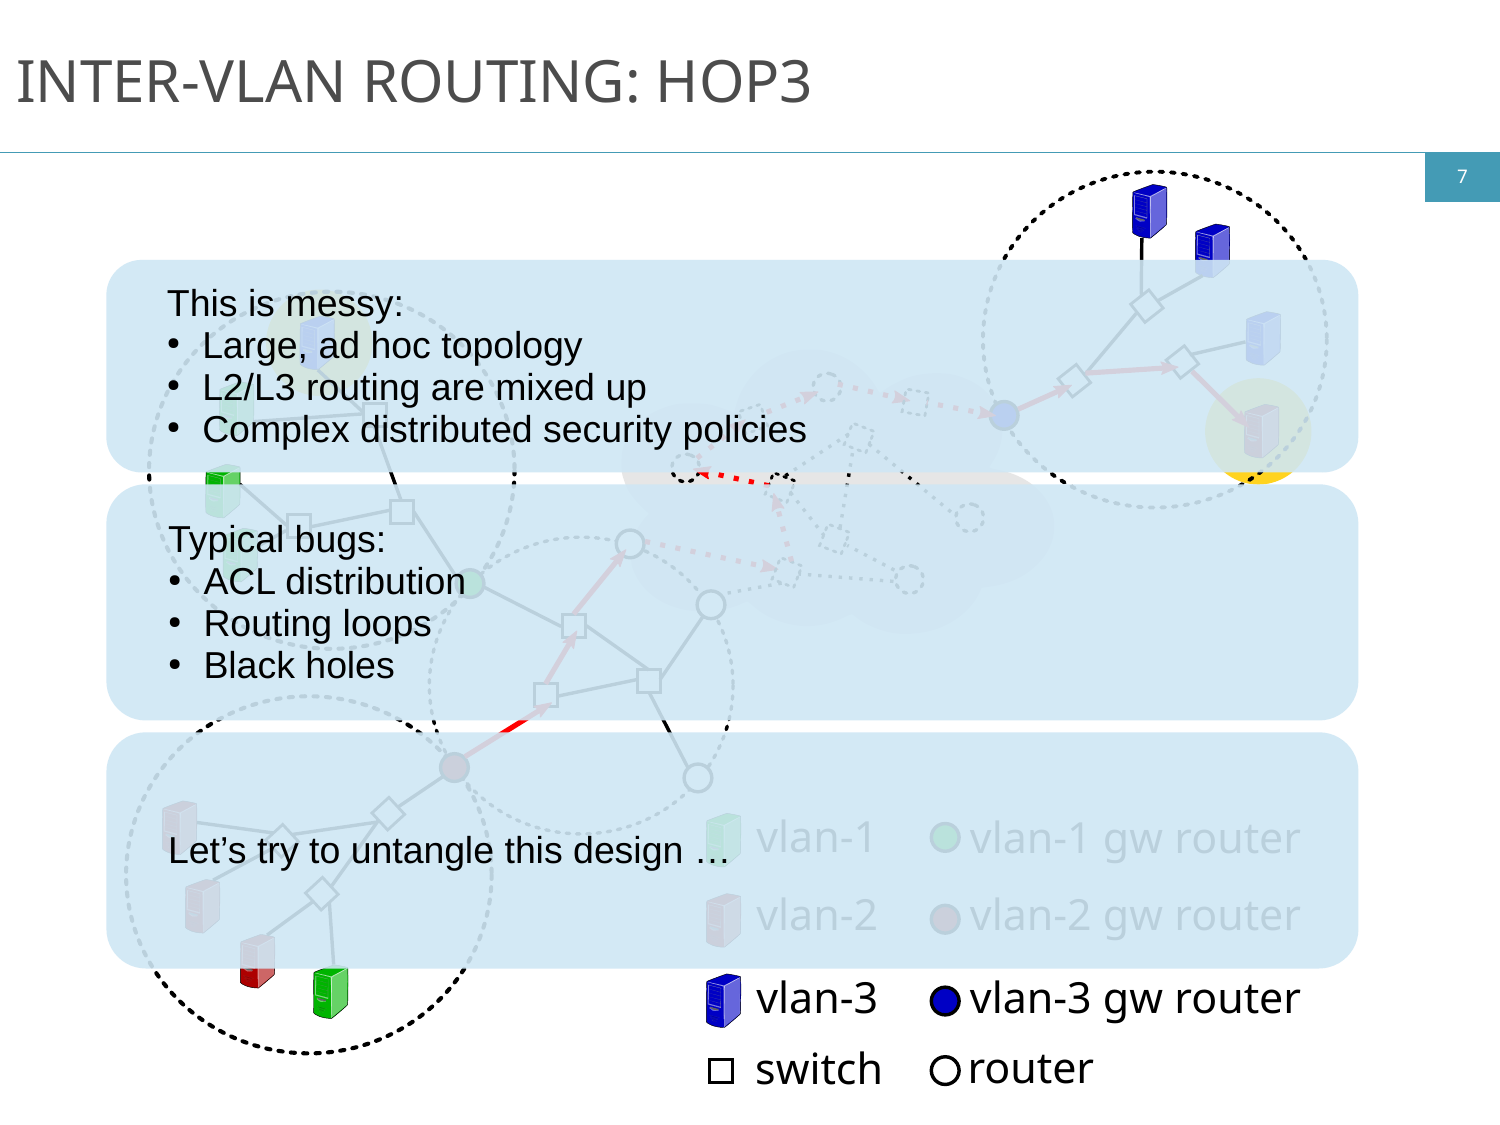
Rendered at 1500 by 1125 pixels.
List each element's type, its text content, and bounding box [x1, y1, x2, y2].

picture [124, 715, 1329, 738]
picture [124, 963, 1329, 1087]
title INTER-VLAN ROUTING: HOP3 [15, 27, 1366, 132]
picture [124, 169, 1329, 264]
text_box This is messy: Large, ad hoc topology L2/L3 routing are mixed up Complex distributed security policies [106, 259, 1359, 473]
text_box Typical bugs: ACL distribution Routing loops Black holes [106, 484, 1359, 721]
picture [124, 469, 1329, 490]
text_box Let’s try to untangle this design … [106, 732, 1359, 969]
